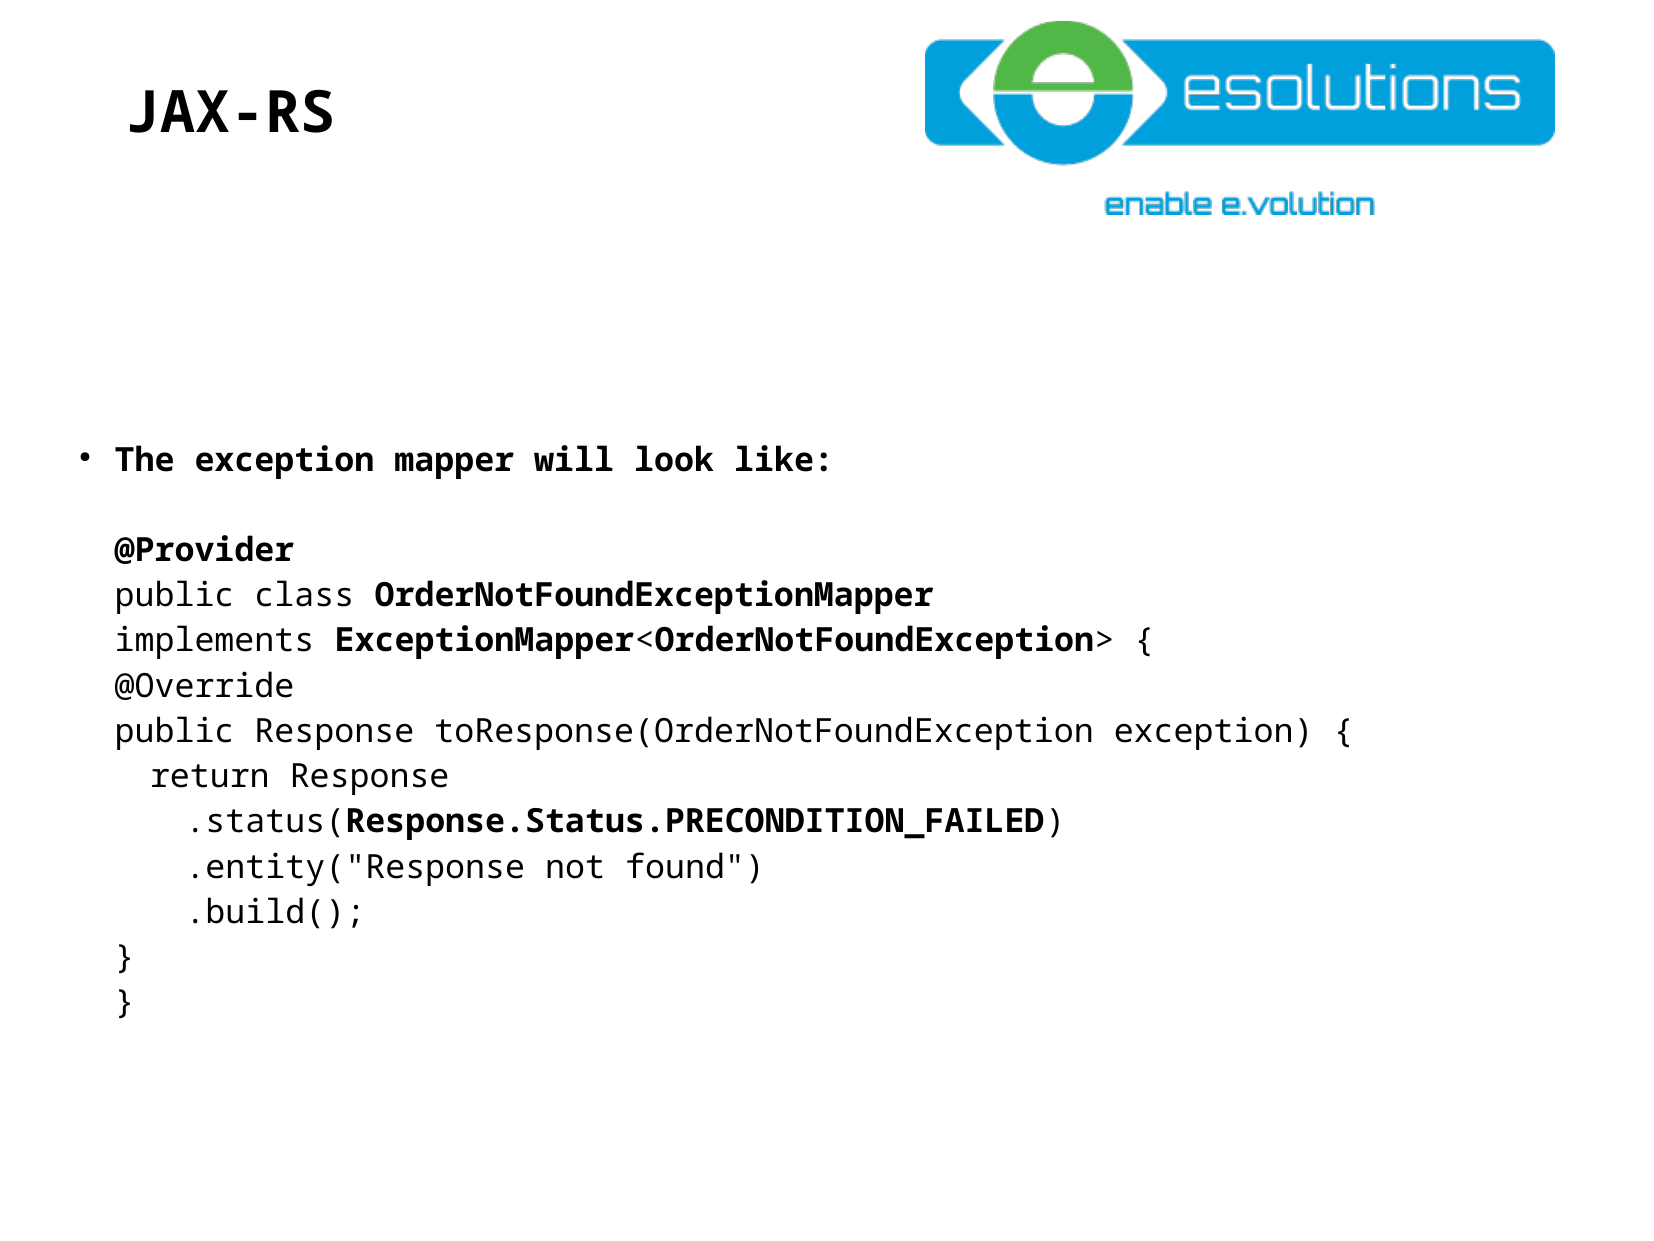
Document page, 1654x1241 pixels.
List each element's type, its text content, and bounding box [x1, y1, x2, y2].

picture [1390, 75, 1396, 110]
picture [1325, 75, 1361, 110]
picture [1169, 201, 1179, 211]
picture [1197, 201, 1208, 205]
picture [1340, 201, 1351, 211]
picture [1185, 75, 1220, 110]
picture [1267, 75, 1302, 110]
picture [1360, 201, 1370, 215]
picture [1226, 201, 1236, 205]
picture [925, 21, 1555, 215]
picture [1130, 201, 1139, 215]
text_box JAX-RS [75, 63, 916, 217]
picture [1403, 75, 1438, 110]
picture [1307, 64, 1319, 110]
picture [1444, 75, 1479, 110]
picture [1110, 201, 1120, 205]
picture [1226, 75, 1261, 110]
picture [1366, 64, 1385, 110]
picture [1485, 75, 1521, 110]
subtitle The exception mapper will look like: @Provider public class OrderNotFoundExceptionMapper implements ExceptionMapper<OrderNotFoundException> { @Override public Response toResponse(OrderNotFoundException exception) { return Response .status(Response.Status.PRECONDITION_FAILED) .entity("Response not found") .build(); } } [79, 245, 1561, 1169]
